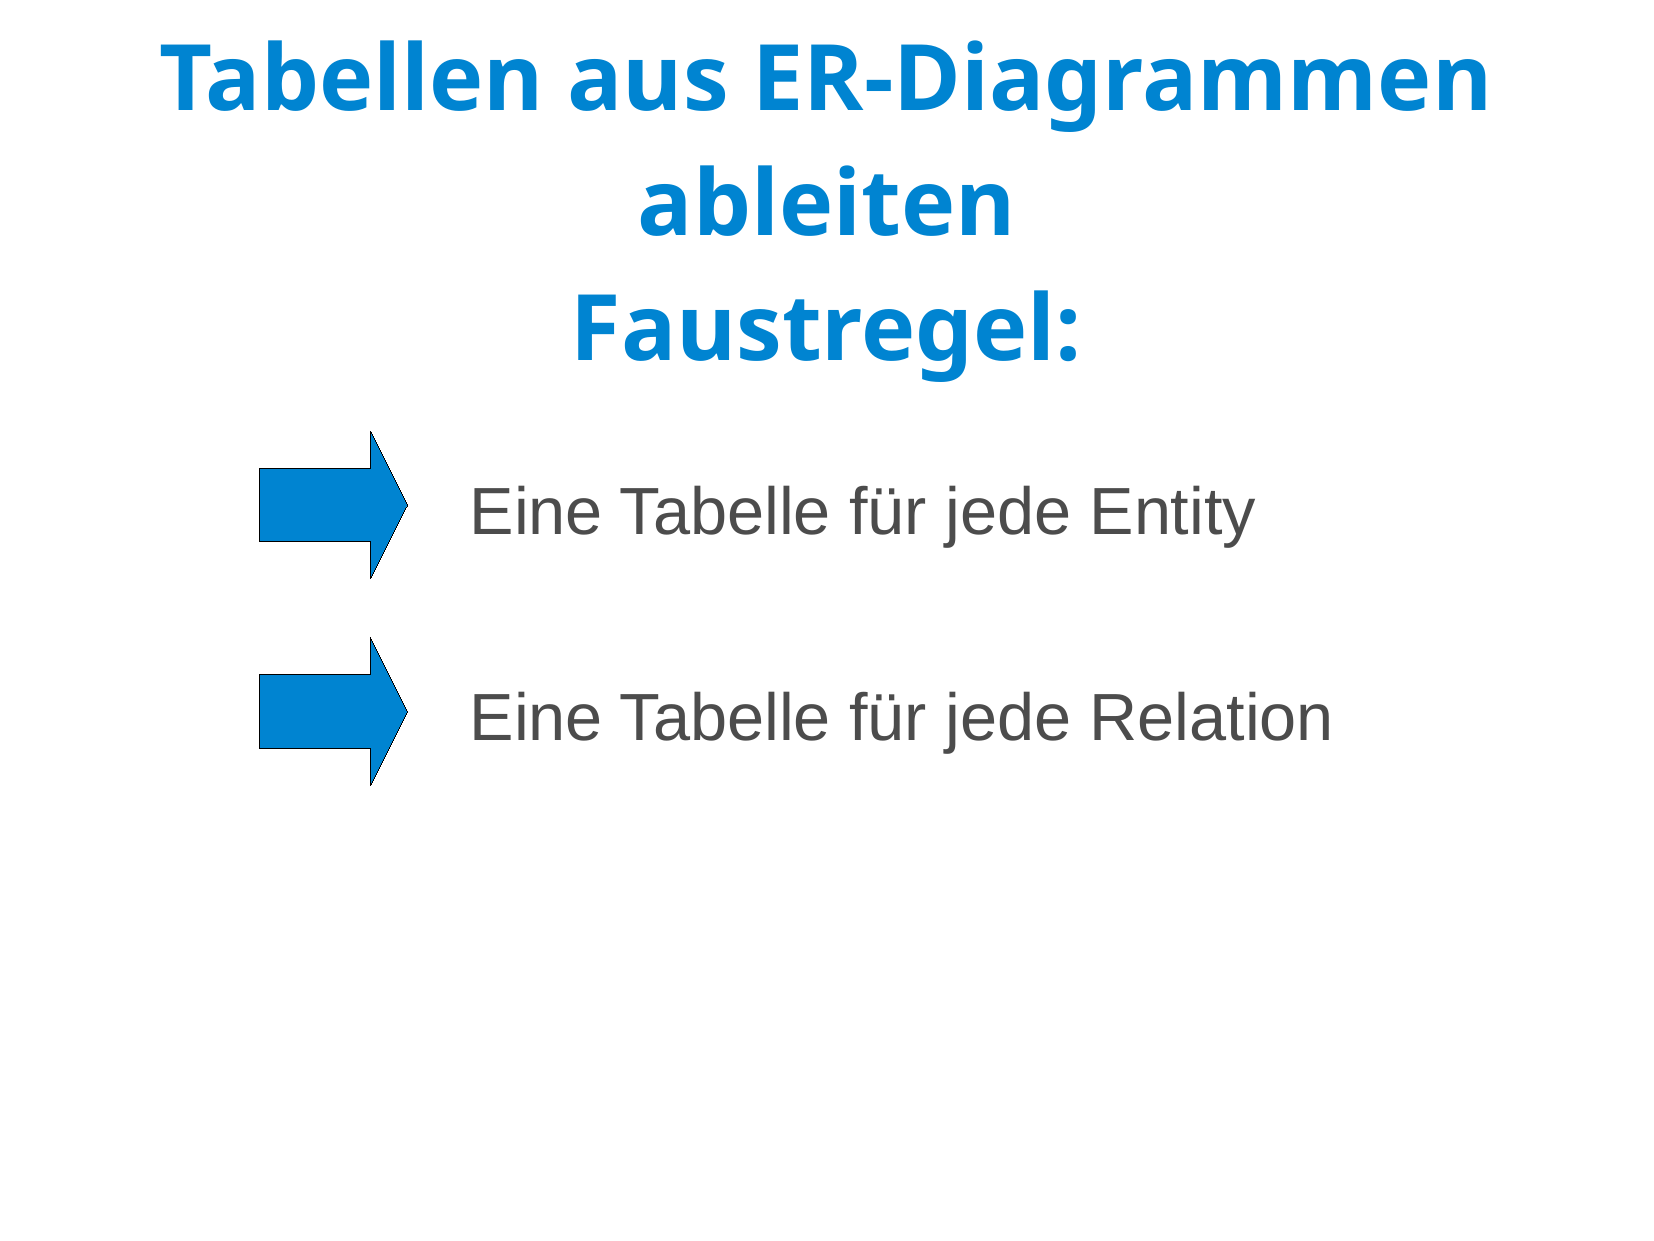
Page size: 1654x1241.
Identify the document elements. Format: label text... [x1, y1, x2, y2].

title Tabellen aus ER-Diagrammen ableiten Faustregel: [82, 39, 1571, 361]
text_box [259, 431, 408, 579]
text_box Eine Tabelle für jede Entity [454, 466, 1371, 557]
text_box [259, 637, 408, 786]
text_box Eine Tabelle für jede Relation [454, 672, 1371, 762]
